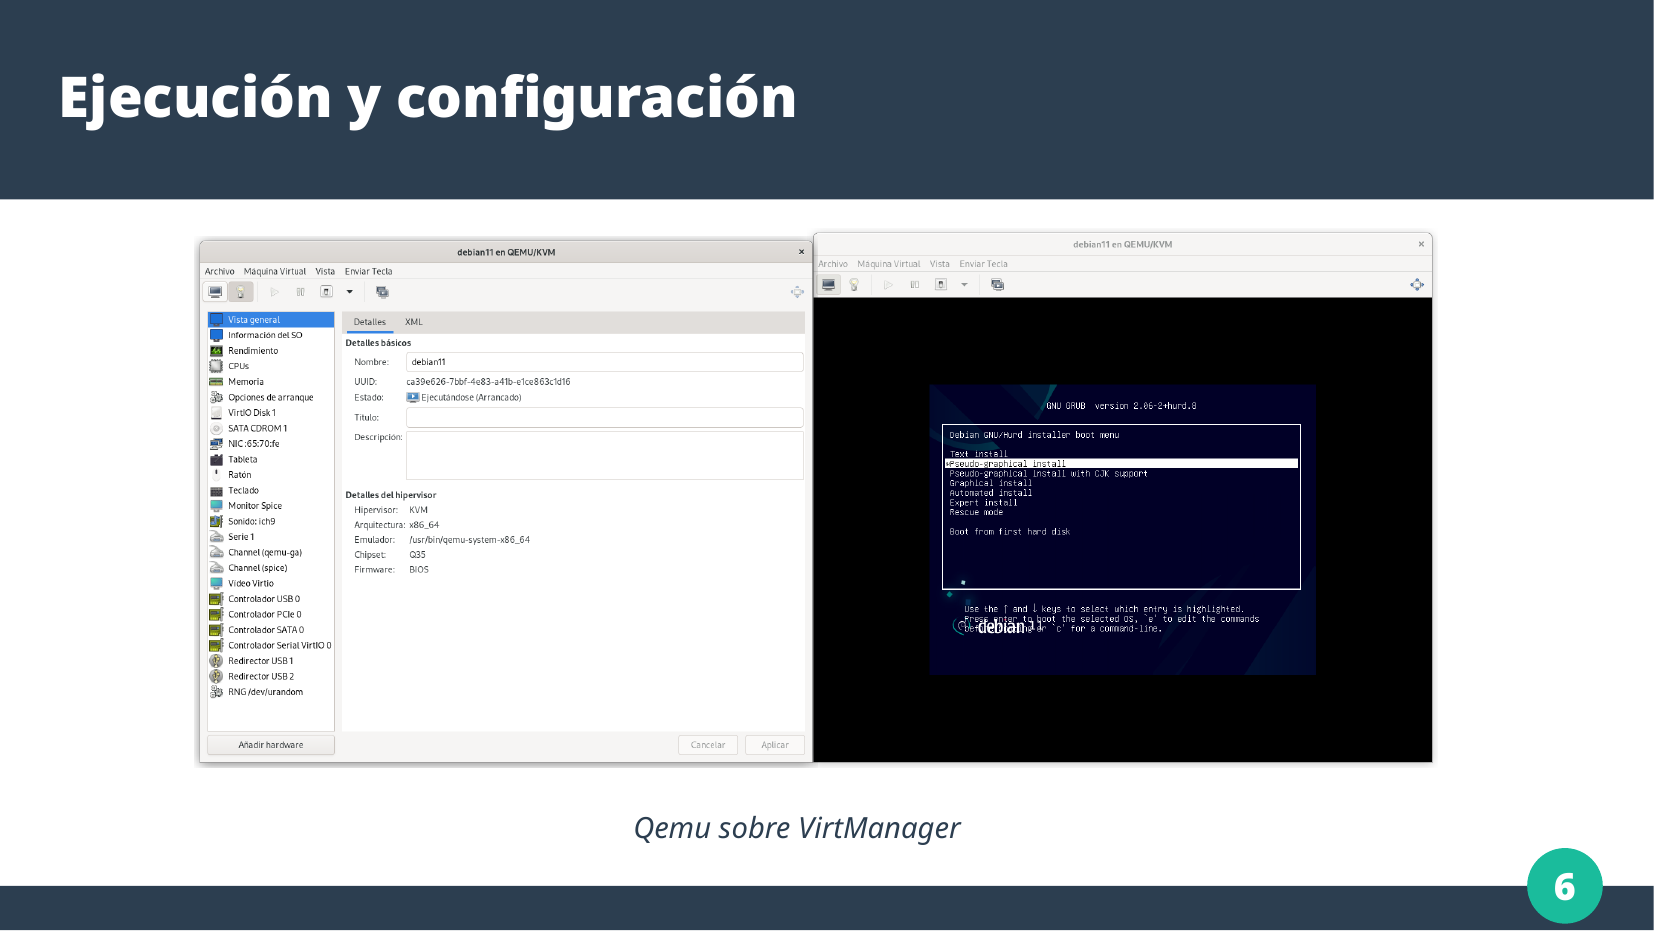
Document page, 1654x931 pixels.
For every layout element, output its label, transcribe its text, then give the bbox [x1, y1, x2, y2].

text_box Qemu sobre VirtManager [472, 797, 1123, 857]
title Ejecución y configuración [59, 37, 1595, 155]
picture [194, 228, 1438, 768]
